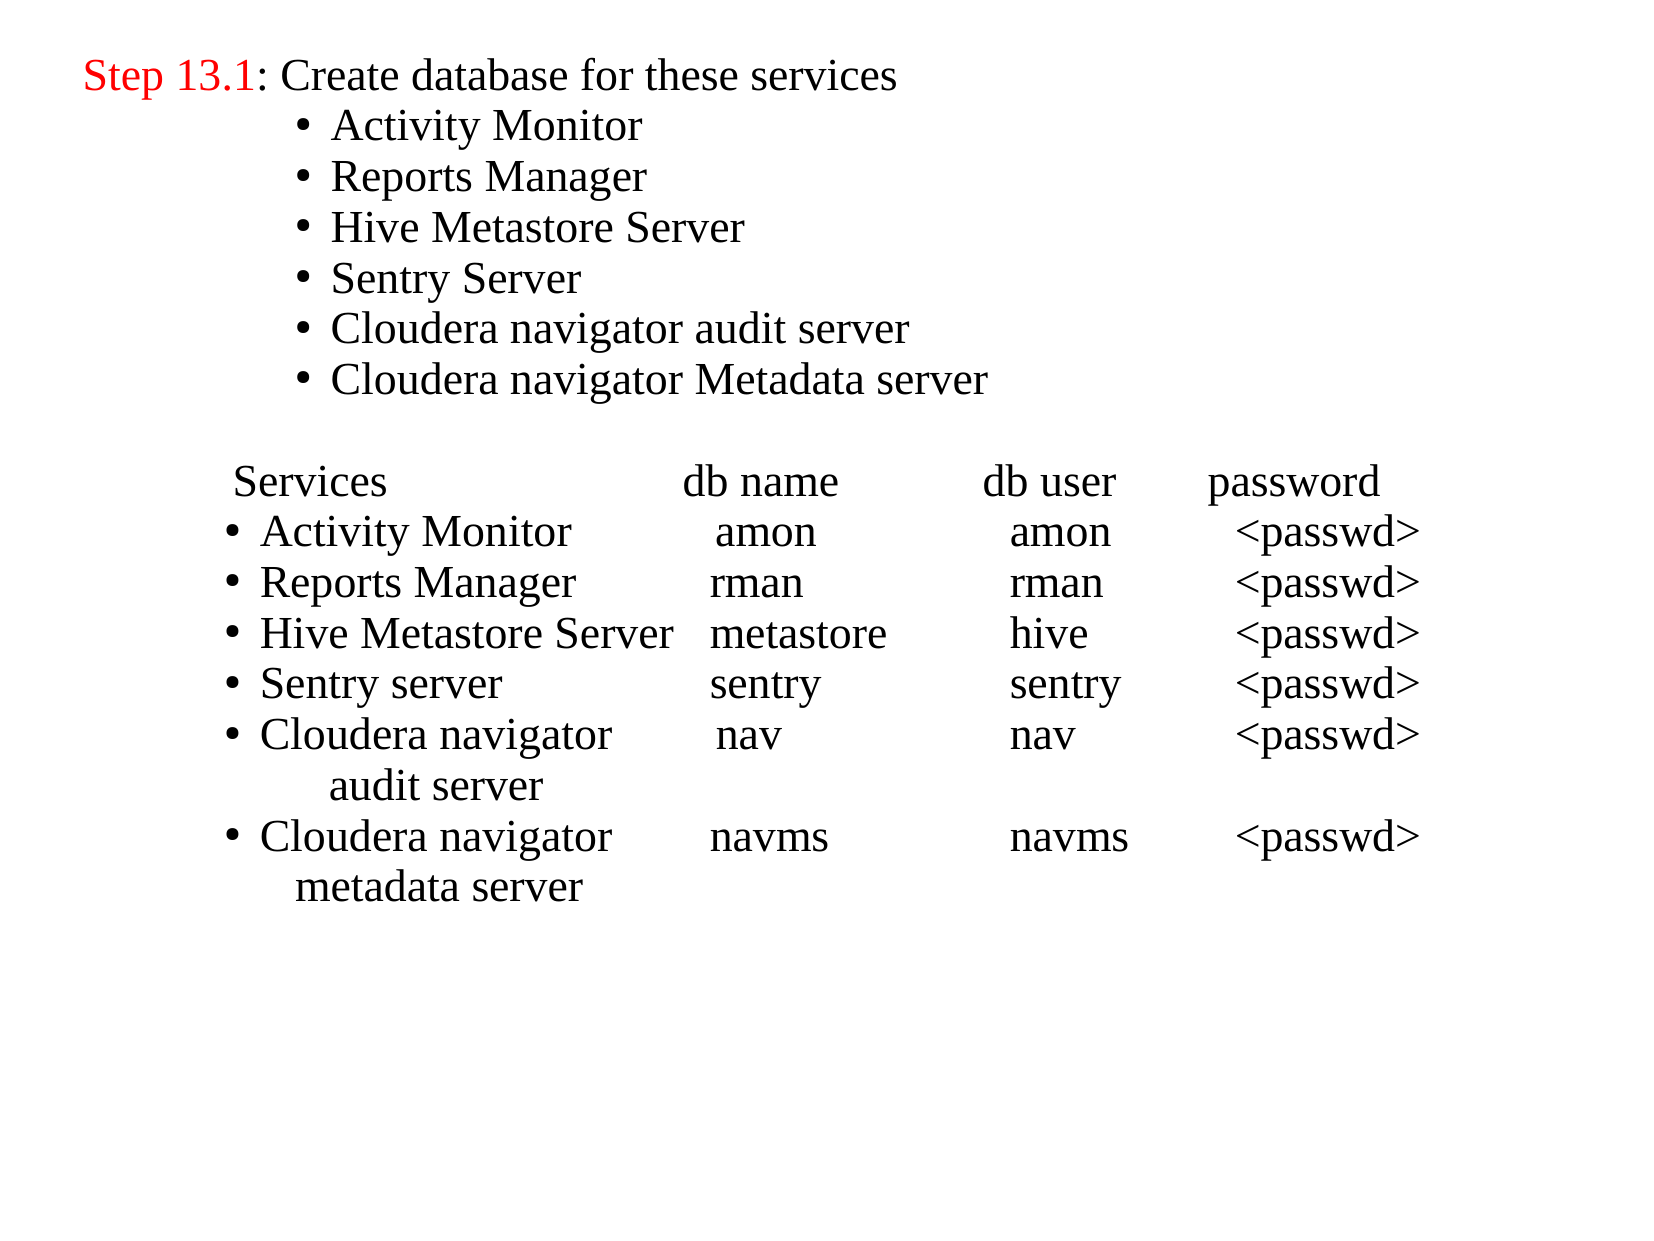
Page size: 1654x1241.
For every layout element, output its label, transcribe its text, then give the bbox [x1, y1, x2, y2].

subtitle Step 13.1: Create database for these services Activity Monitor Reports Manager Hive Metastore Server Sentry Server Cloudera navigator audit server Cloudera navigator Metadata server Services db name db user password Activity Monitor amon amon <passwd> Reports Manager rman rman <passwd> Hive Metastore Server metastore hive <passwd> Sentry server sentry sentry <passwd> Cloudera navigator nav nav <passwd> audit server Cloudera navigator navms navms <passwd> metadata server [82, 49, 1571, 1109]
